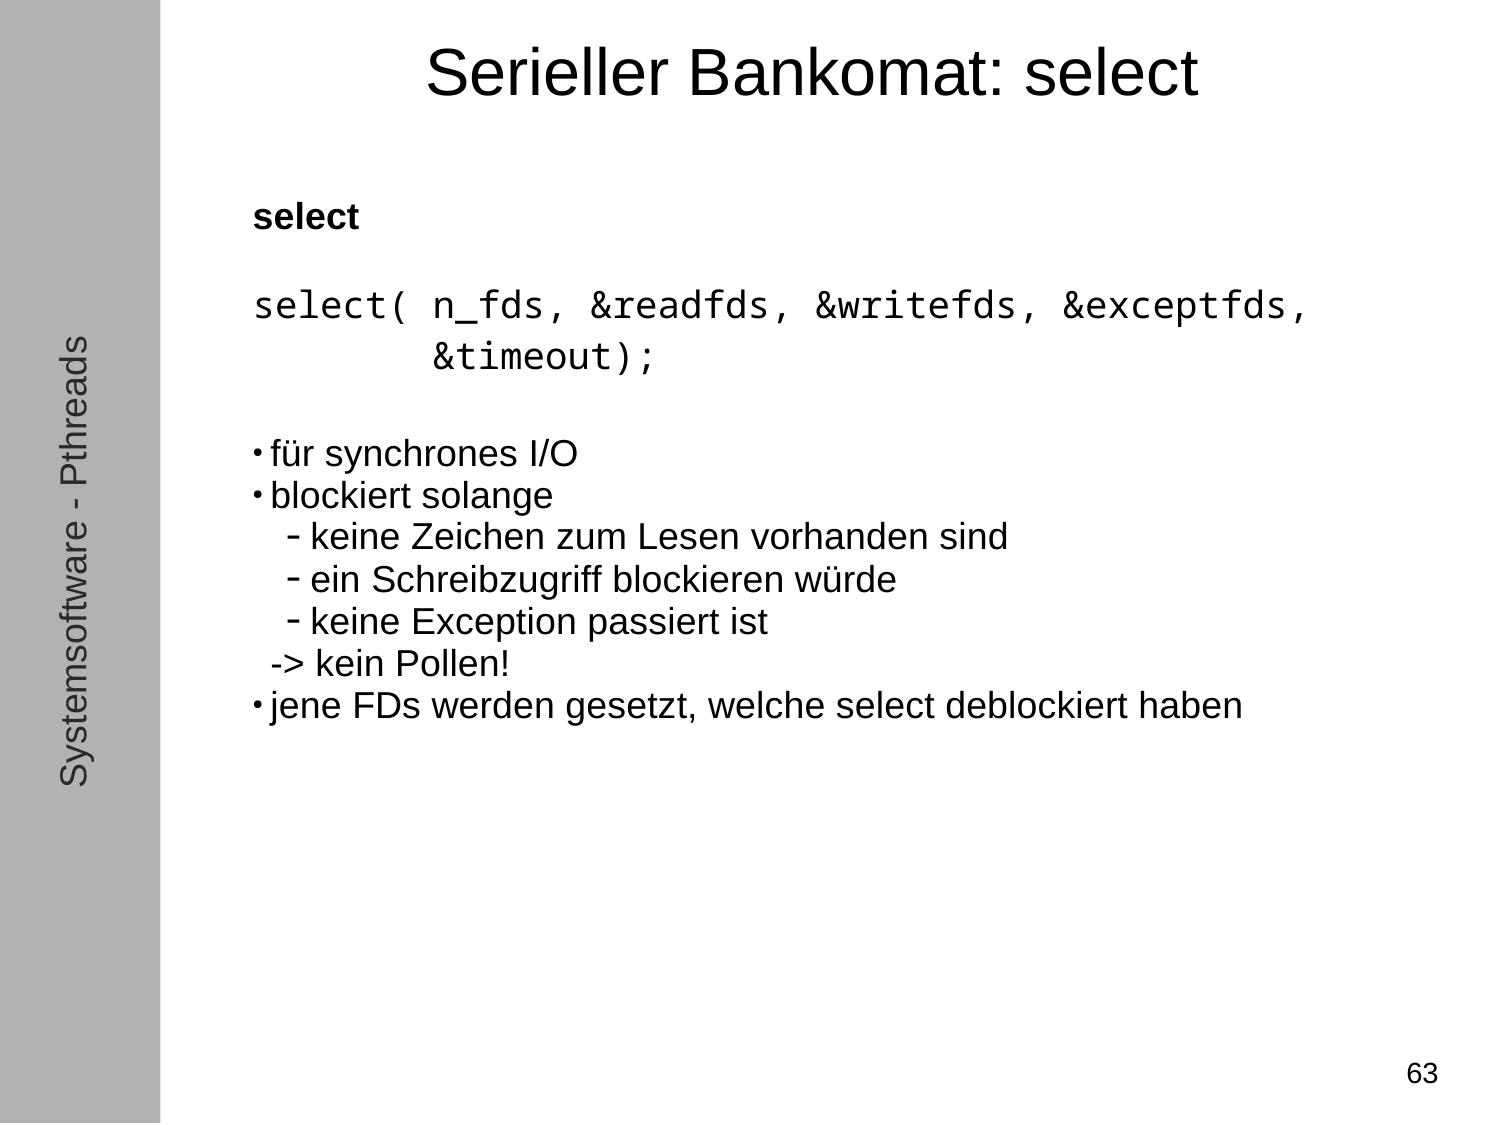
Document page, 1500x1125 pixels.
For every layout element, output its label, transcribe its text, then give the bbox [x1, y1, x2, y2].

text_box select select( n_fds, &readfds, &writefds, &exceptfds, &timeout); für synchrones I/O blockiert solange keine Zeichen zum Lesen vorhanden sind ein Schreibzugriff blockieren würde keine Exception passiert ist -> kein Pollen! jene FDs werden gesetzt, welche select deblockiert haben [237, 187, 1448, 918]
text_box <number> [1406, 1057, 1500, 1106]
text_box [0, 0, 160, 1123]
text_box Systemsoftware - Pthreads [47, 1, 121, 1124]
text_box Serieller Bankomat: select [357, 27, 1268, 123]
